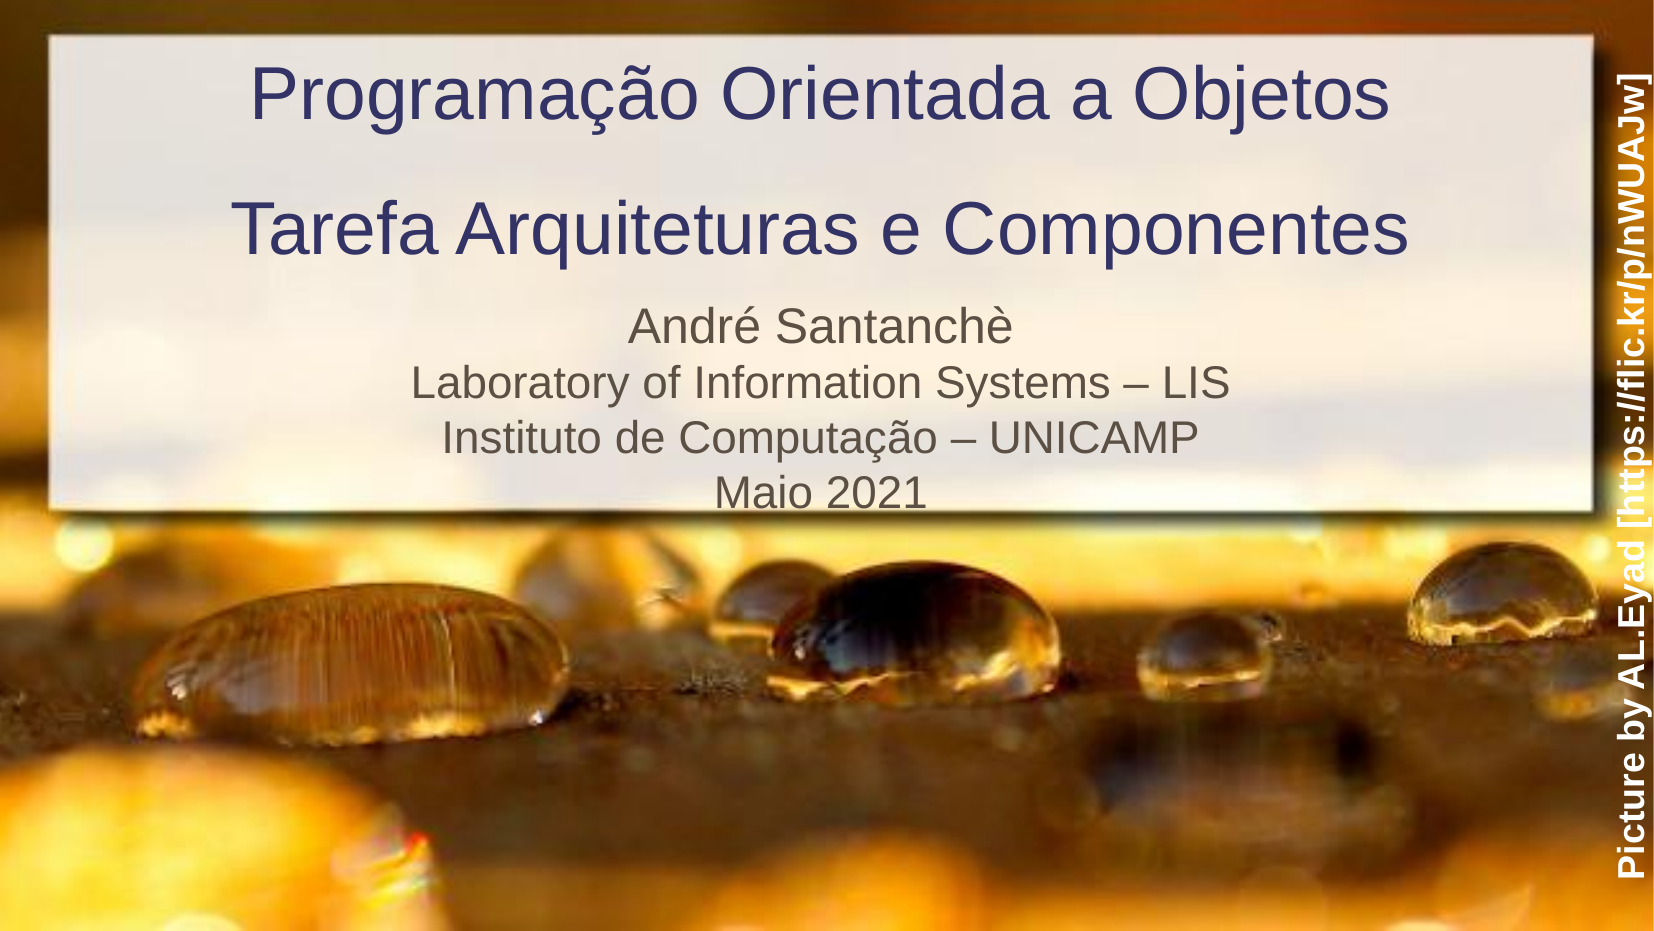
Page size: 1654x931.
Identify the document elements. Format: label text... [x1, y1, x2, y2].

text_box Picture by AL.Eyad [https://flic.kr/p/nWUAJw] [1598, 57, 1654, 895]
picture [0, 0, 1654, 931]
text_box André Santanchè Laboratory of Information Systems – LIS Instituto de Computação – UNICAMP Maio 2021 [76, 296, 1565, 515]
text_box Programação Orientada a Objetos Tarefa Arquiteturas e Componentes [76, 32, 1565, 282]
